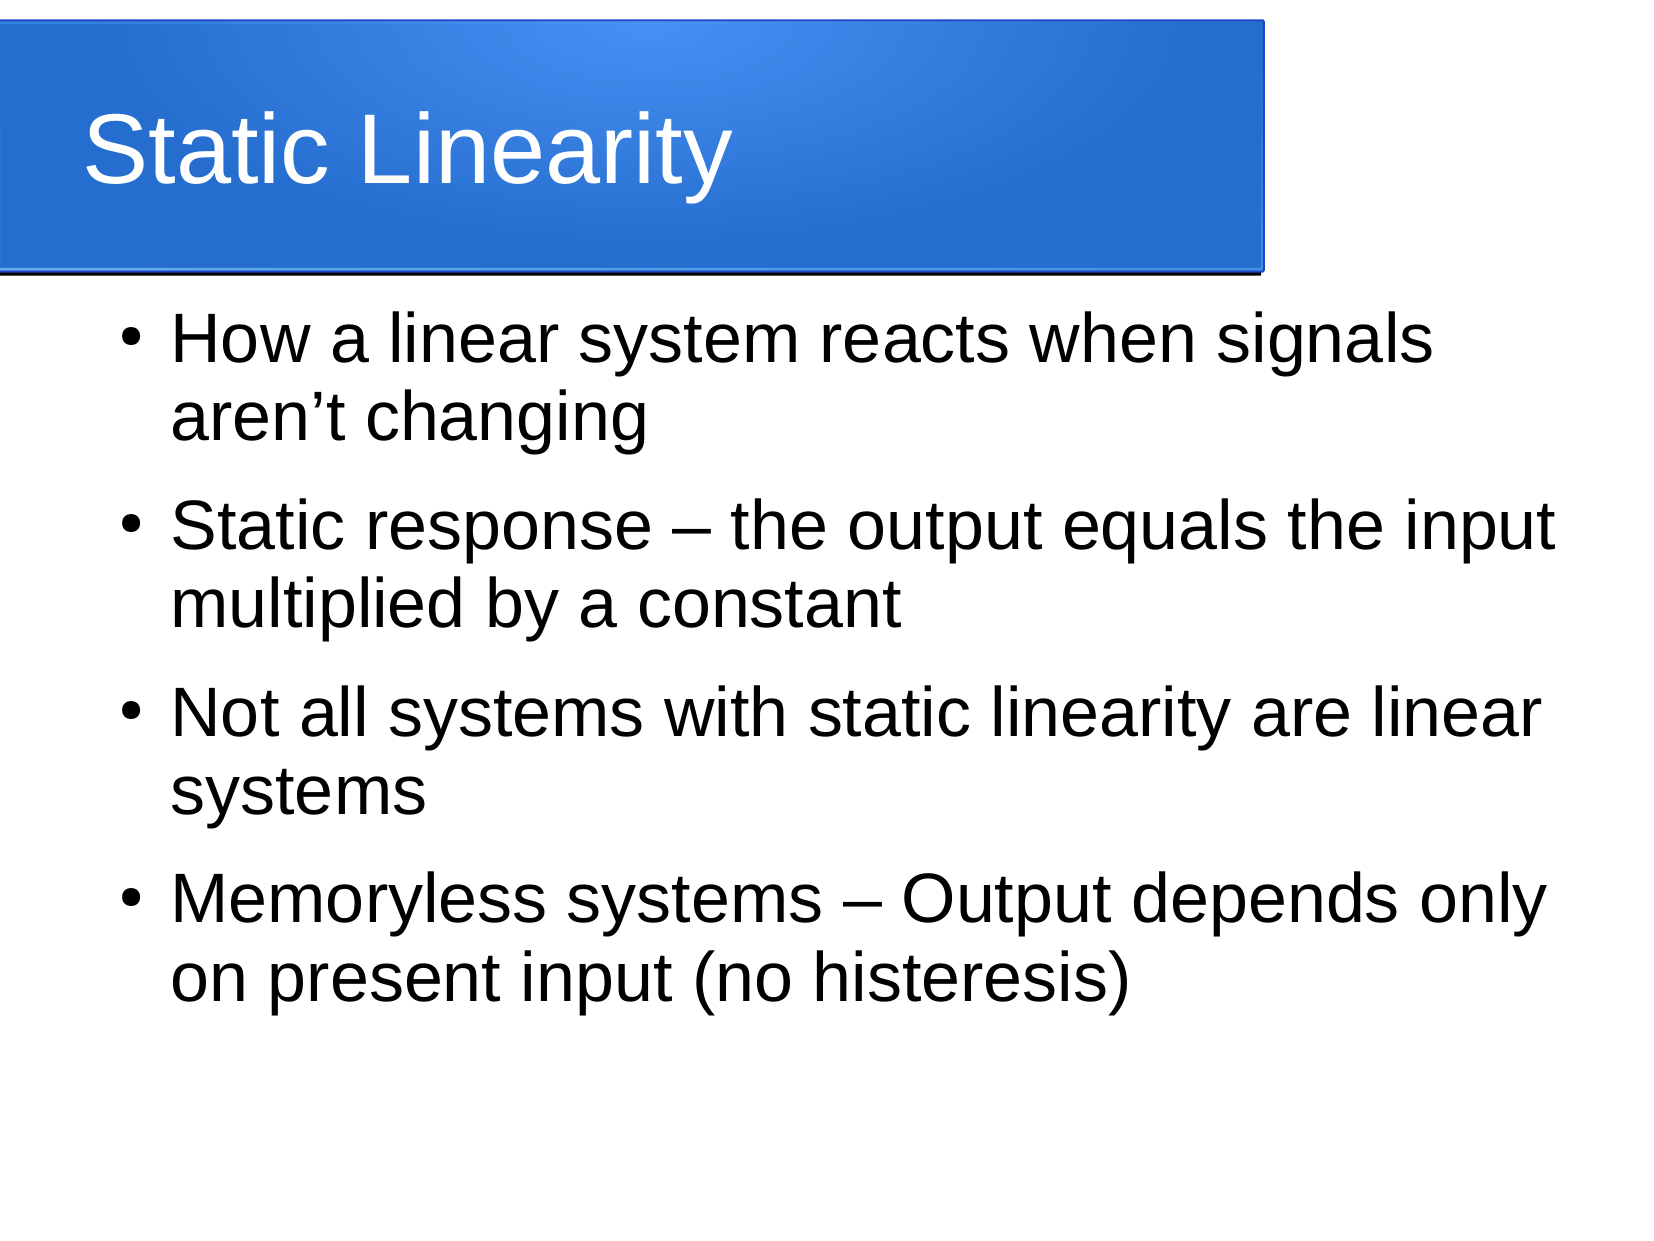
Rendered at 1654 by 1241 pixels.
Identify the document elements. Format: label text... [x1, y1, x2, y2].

title Static Linearity [82, 47, 1235, 252]
list How a linear system reacts when signals aren’t changing Static response – the output equals the input multiplied by a constant Not all systems with static linearity are linear systems Memoryless systems – Output depends only on present input (no histeresis) [101, 299, 1591, 1019]
